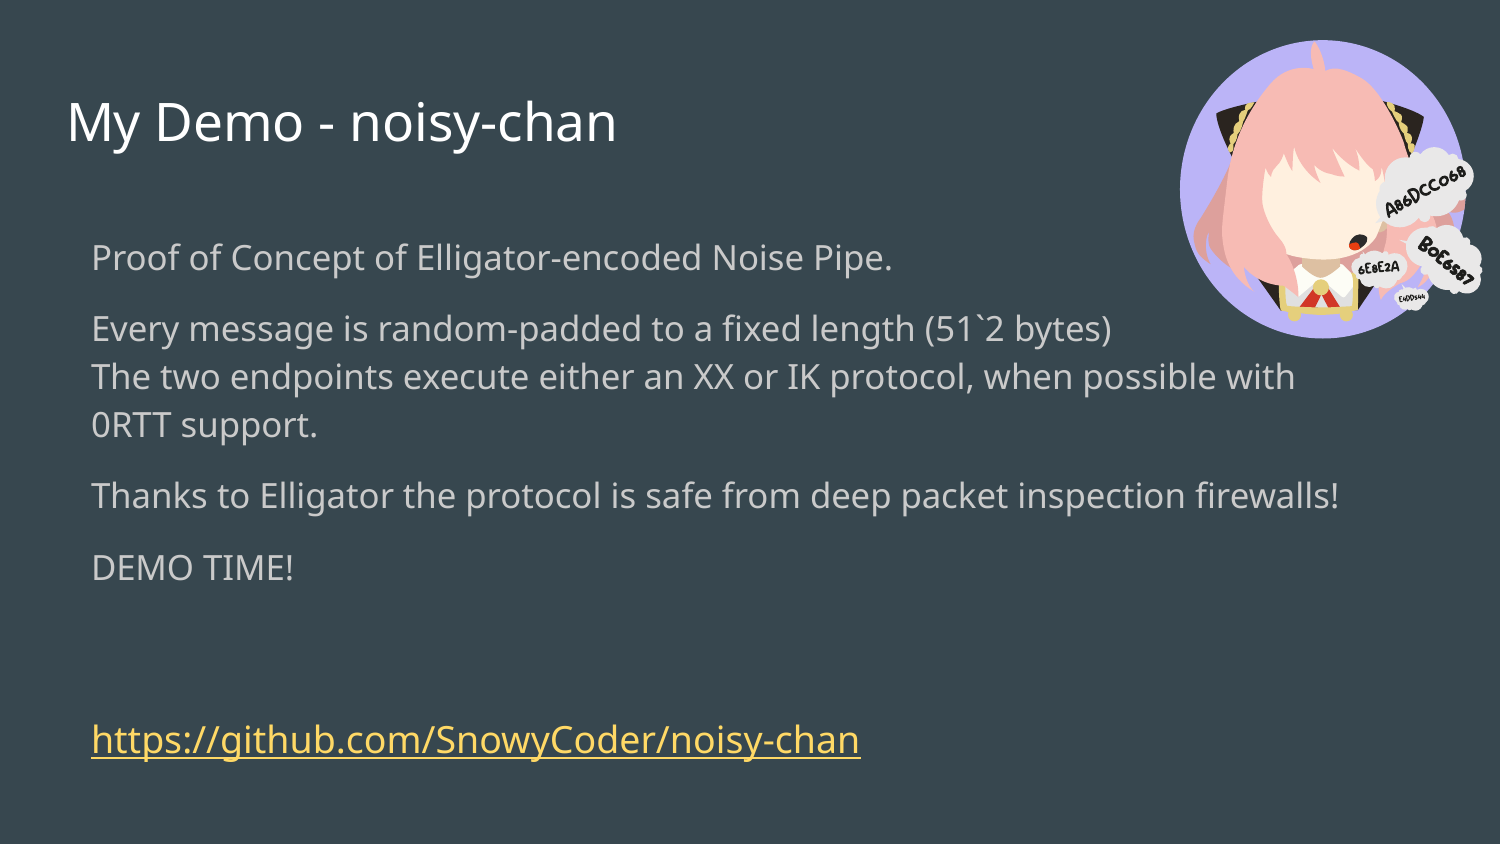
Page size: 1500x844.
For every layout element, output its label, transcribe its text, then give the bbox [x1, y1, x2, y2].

picture [1178, 0, 1500, 463]
list https://github.com/SnowyCoder/noisy-chan [76, 693, 919, 788]
title My Demo - noisy-chan [51, 72, 1178, 167]
list Proof of Concept of Elligator-encoded Noise Pipe. Every message is random-padded to a fixed length (51`2 bytes) The two endpoints execute either an XX or IK protocol, when possible with 0RTT support. Thanks to Elligator the protocol is safe from deep packet inspection firewalls! DEMO TIME! [76, 214, 1362, 624]
